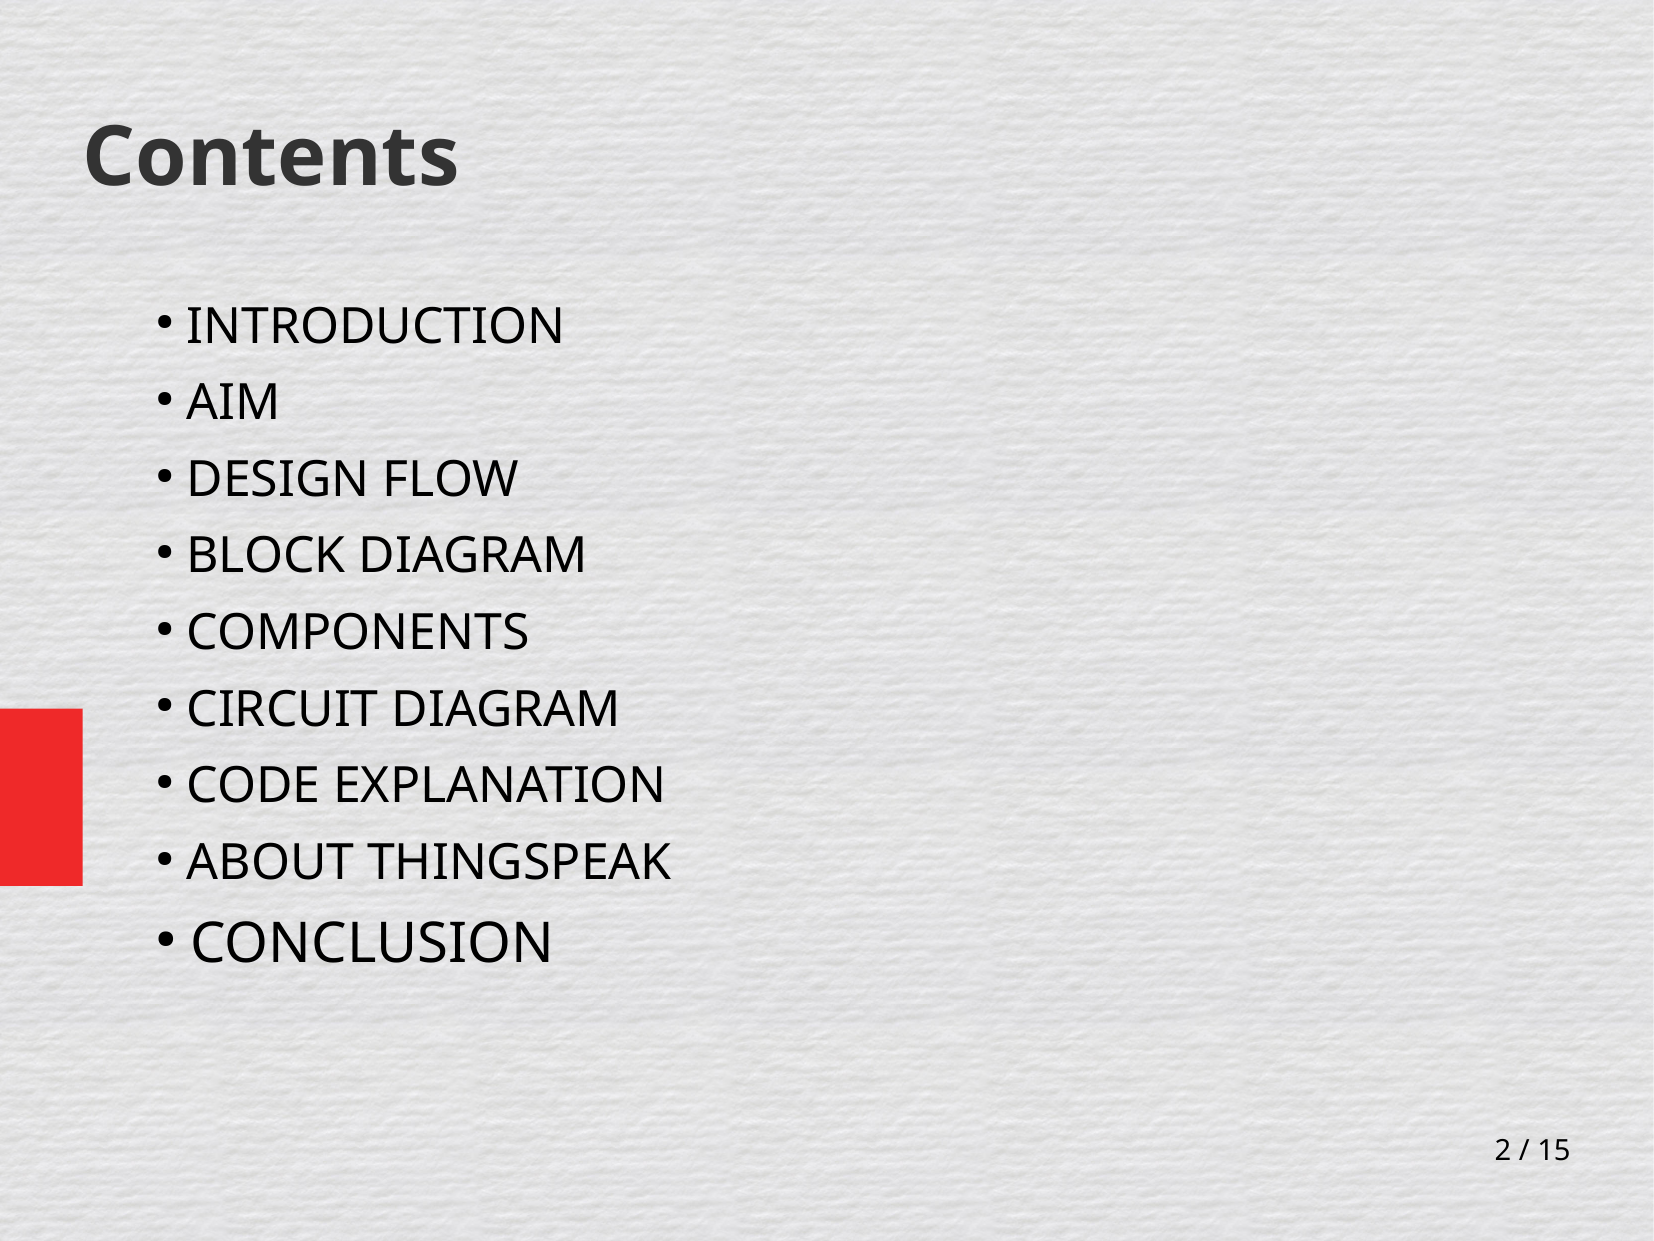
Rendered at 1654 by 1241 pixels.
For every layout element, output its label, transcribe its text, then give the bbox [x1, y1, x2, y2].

subtitle INTRODUCTION AIM DESIGN FLOW BLOCK DIAGRAM COMPONENTS CIRCUIT DIAGRAM CODE EXPLANATION ABOUT THINGSPEAK CONCLUSION [155, 280, 1644, 989]
picture [0, 0, 1654, 1241]
title Contents [82, 35, 1489, 272]
